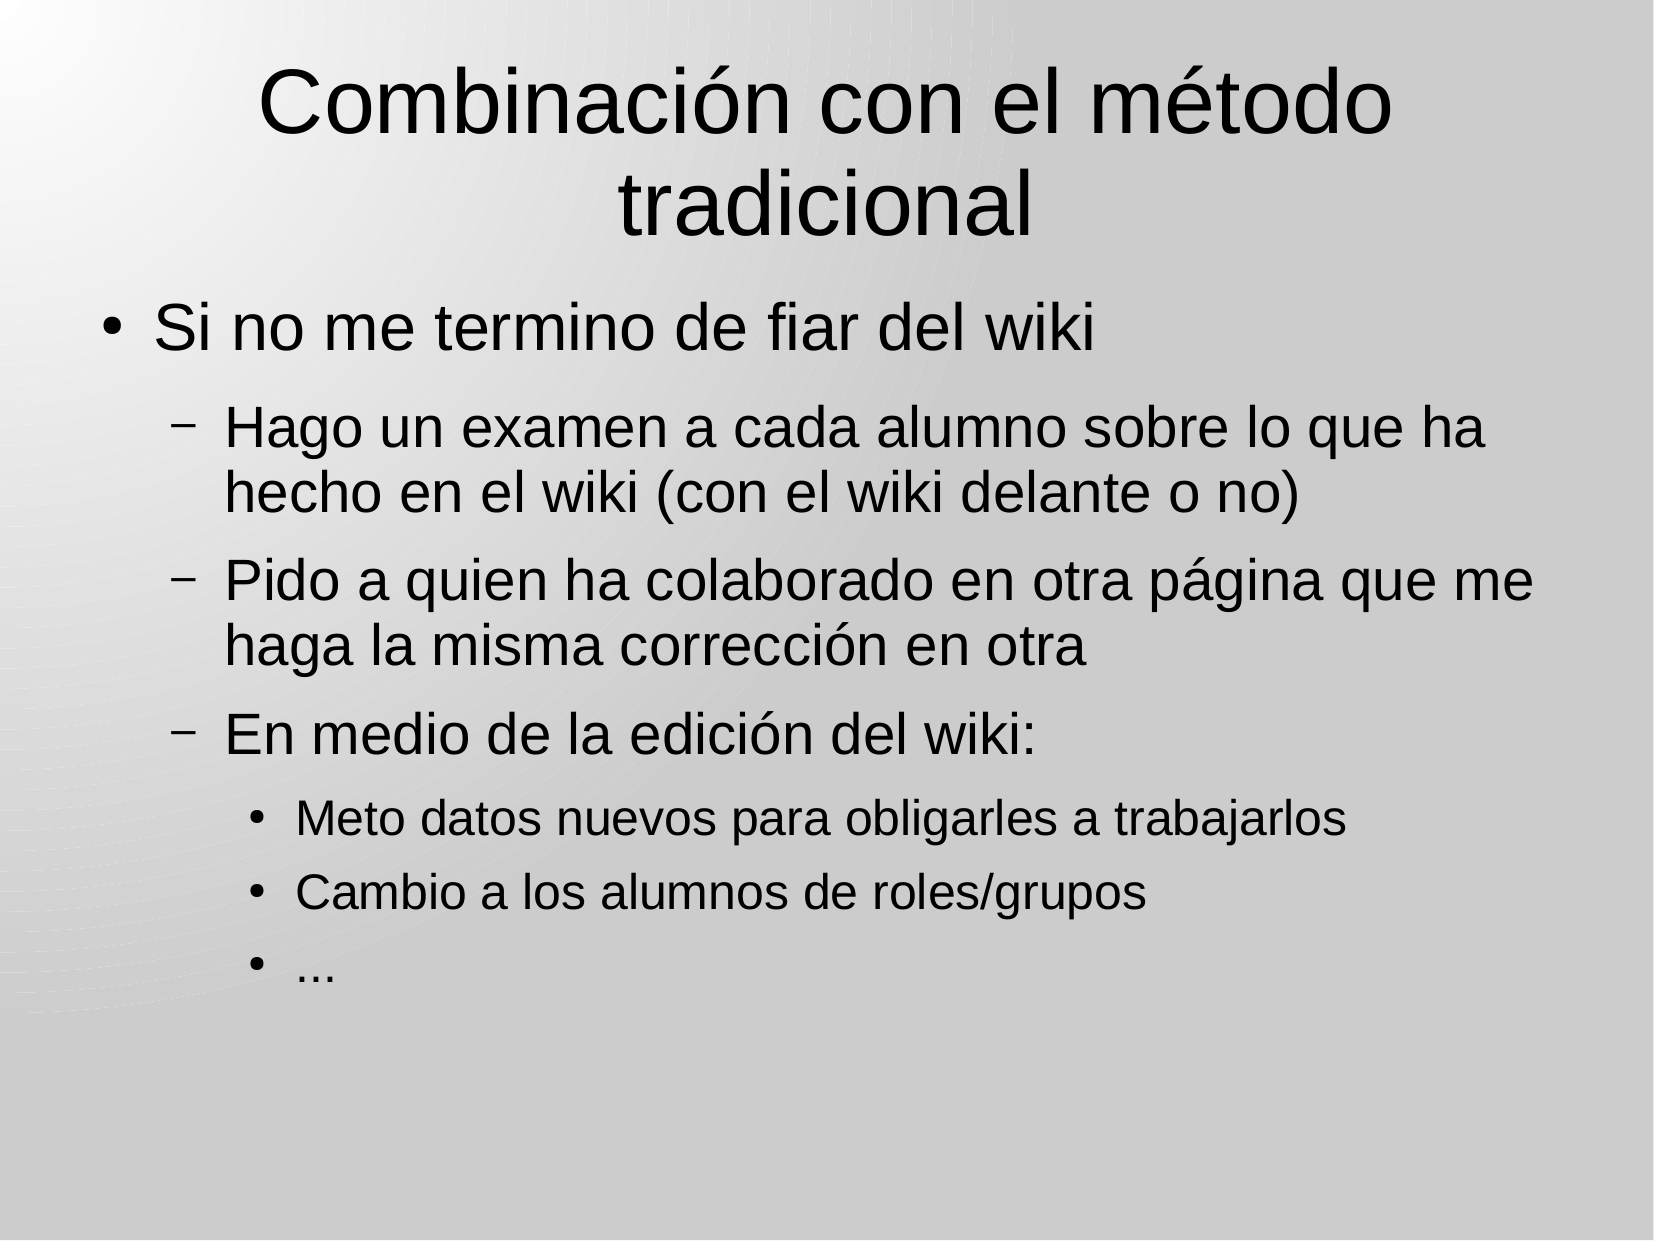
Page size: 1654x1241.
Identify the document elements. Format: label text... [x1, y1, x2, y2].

title Combinación con el método tradicional [82, 49, 1571, 257]
list Si no me termino de fiar del wiki Hago un examen a cada alumno sobre lo que ha hecho en el wiki (con el wiki delante o no) Pido a quien ha colaborado en otra página que me haga la misma corrección en otra En medio de la edición del wiki: Meto datos nuevos para obligarles a trabajarlos Cambio a los alumnos de roles/grupos ... [82, 290, 1538, 1109]
